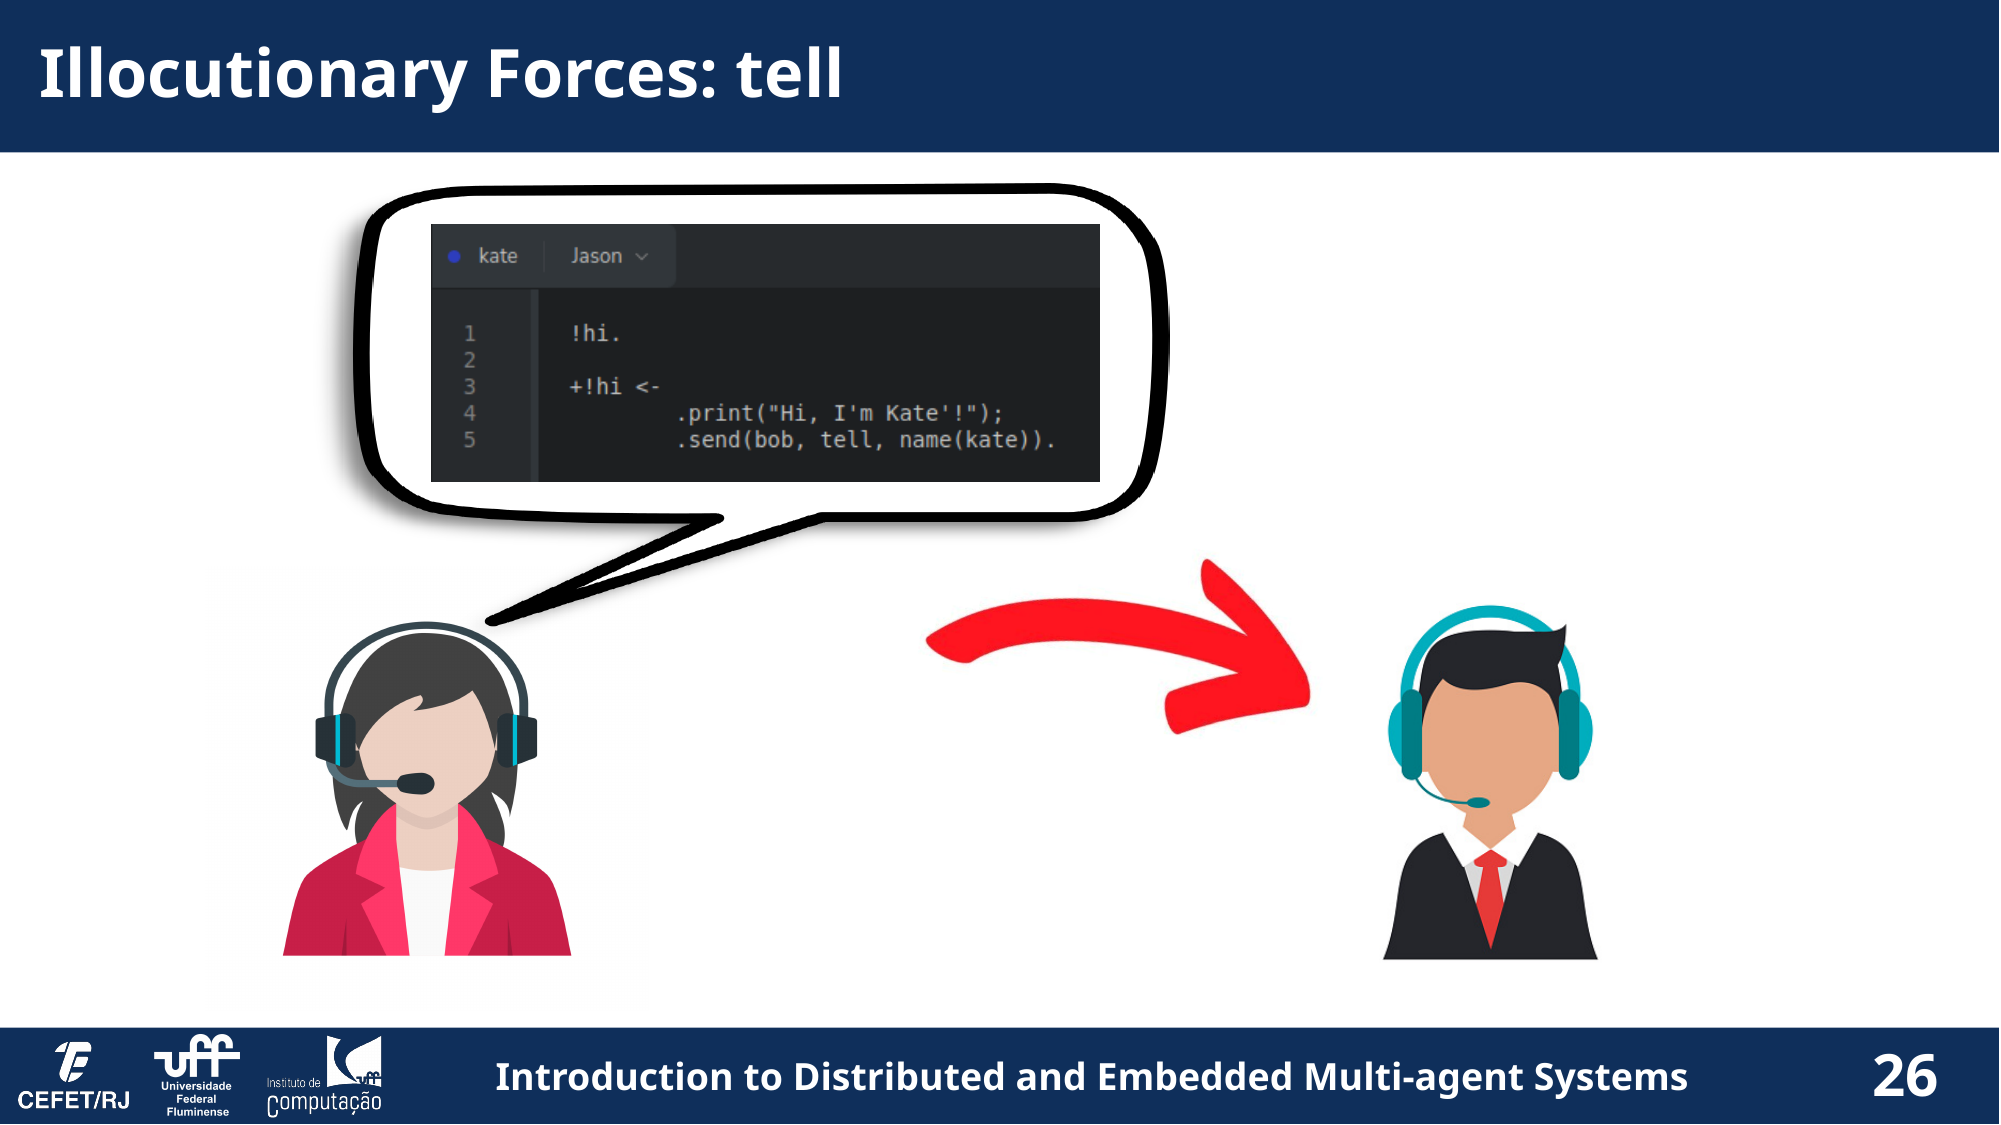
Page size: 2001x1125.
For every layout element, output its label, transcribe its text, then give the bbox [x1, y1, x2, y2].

text_box Illocutionary Forces: tell [25, 23, 1999, 119]
picture [205, 183, 1713, 1011]
picture [18, 1021, 129, 1125]
picture [265, 1033, 383, 1118]
picture [153, 1033, 241, 1121]
